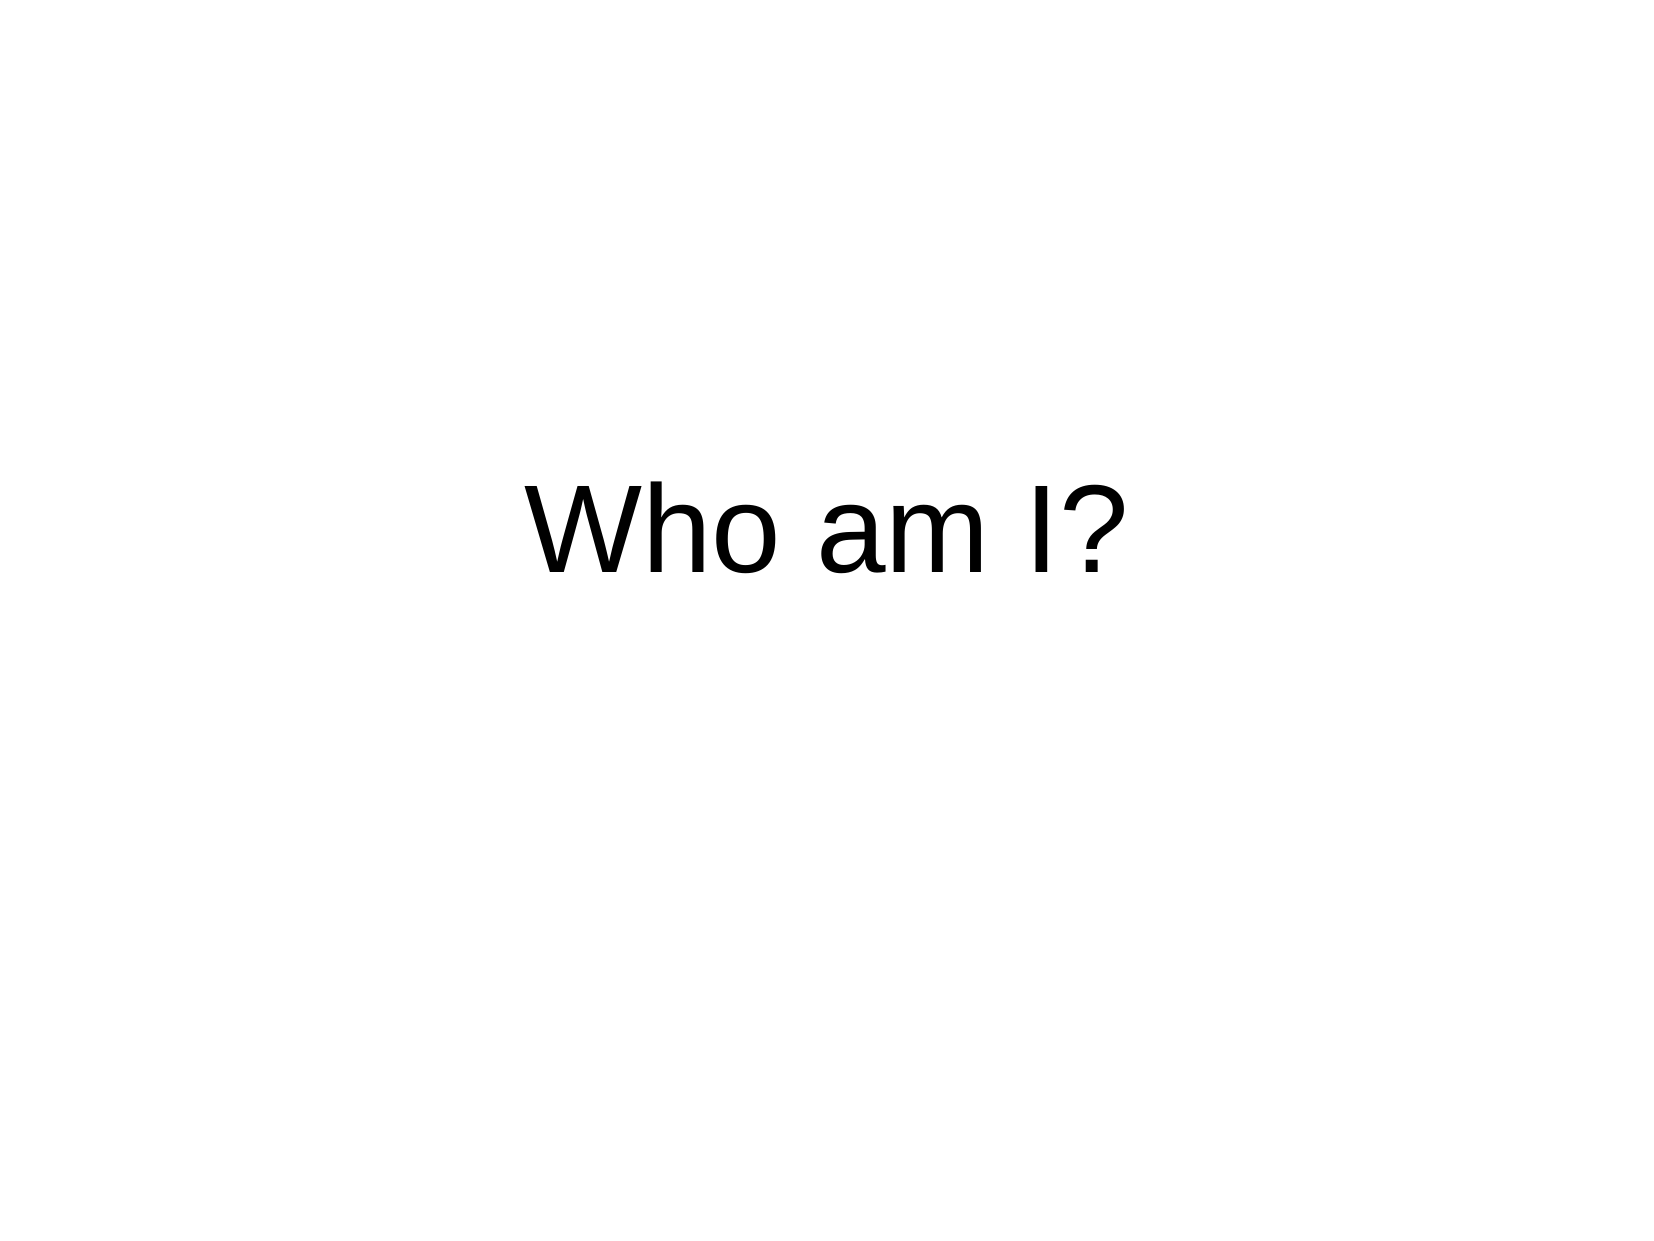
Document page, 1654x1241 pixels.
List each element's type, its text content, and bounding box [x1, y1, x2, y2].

subtitle Who am I? [82, 49, 1571, 1010]
